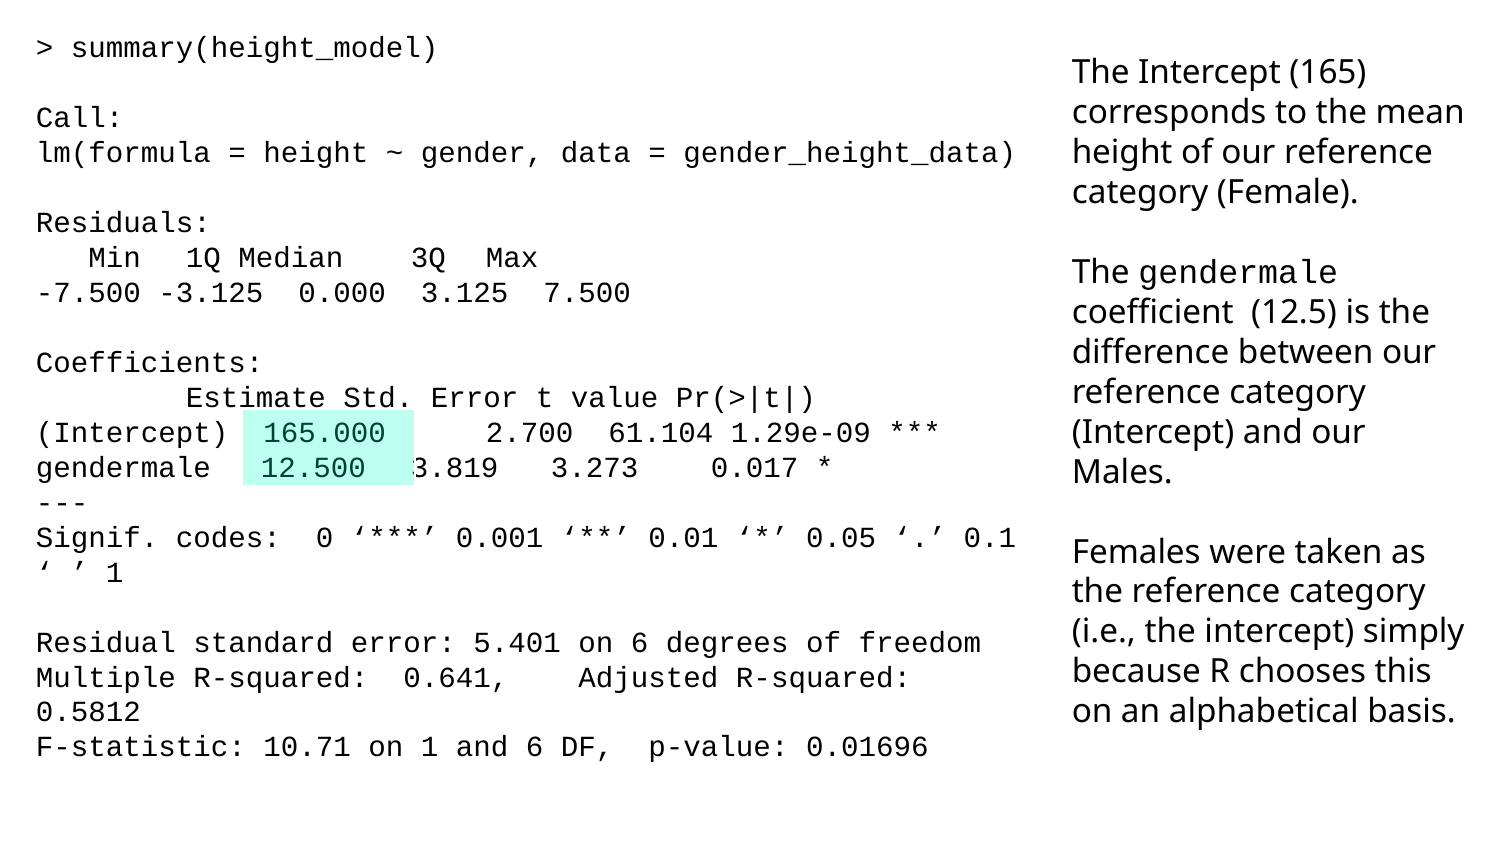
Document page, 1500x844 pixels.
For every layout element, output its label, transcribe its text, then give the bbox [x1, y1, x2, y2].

text_box [241, 409, 415, 486]
text_box The Intercept (165) corresponds to the mean height of our reference category (Female). The gendermale coefficient (12.5) is the difference between our reference category (Intercept) and our Males. Females were taken as the reference category (i.e., the intercept) simply because R chooses this on an alphabetical basis. [1056, 35, 1482, 818]
text_box > summary(height_model) Call: lm(formula = height ~ gender, data = gender_height_data) Residuals: Min 1Q Median 3Q Max -7.500 -3.125 0.000 3.125 7.500 Coefficients: Estimate Std. Error t value Pr(>|t|) (Intercept) 165.000 2.700 61.104 1.29e-09 *** gendermale 12.500 3.819 3.273 0.017 * --- Signif. codes: 0 ‘***’ 0.001 ‘**’ 0.01 ‘*’ 0.05 ‘.’ 0.1 ‘ ’ 1 Residual standard error: 5.401 on 6 degrees of freedom Multiple R-squared: 0.641, Adjusted R-squared: 0.5812 F-statistic: 10.71 on 1 and 6 DF, p-value: 0.01696 [20, 13, 1041, 691]
